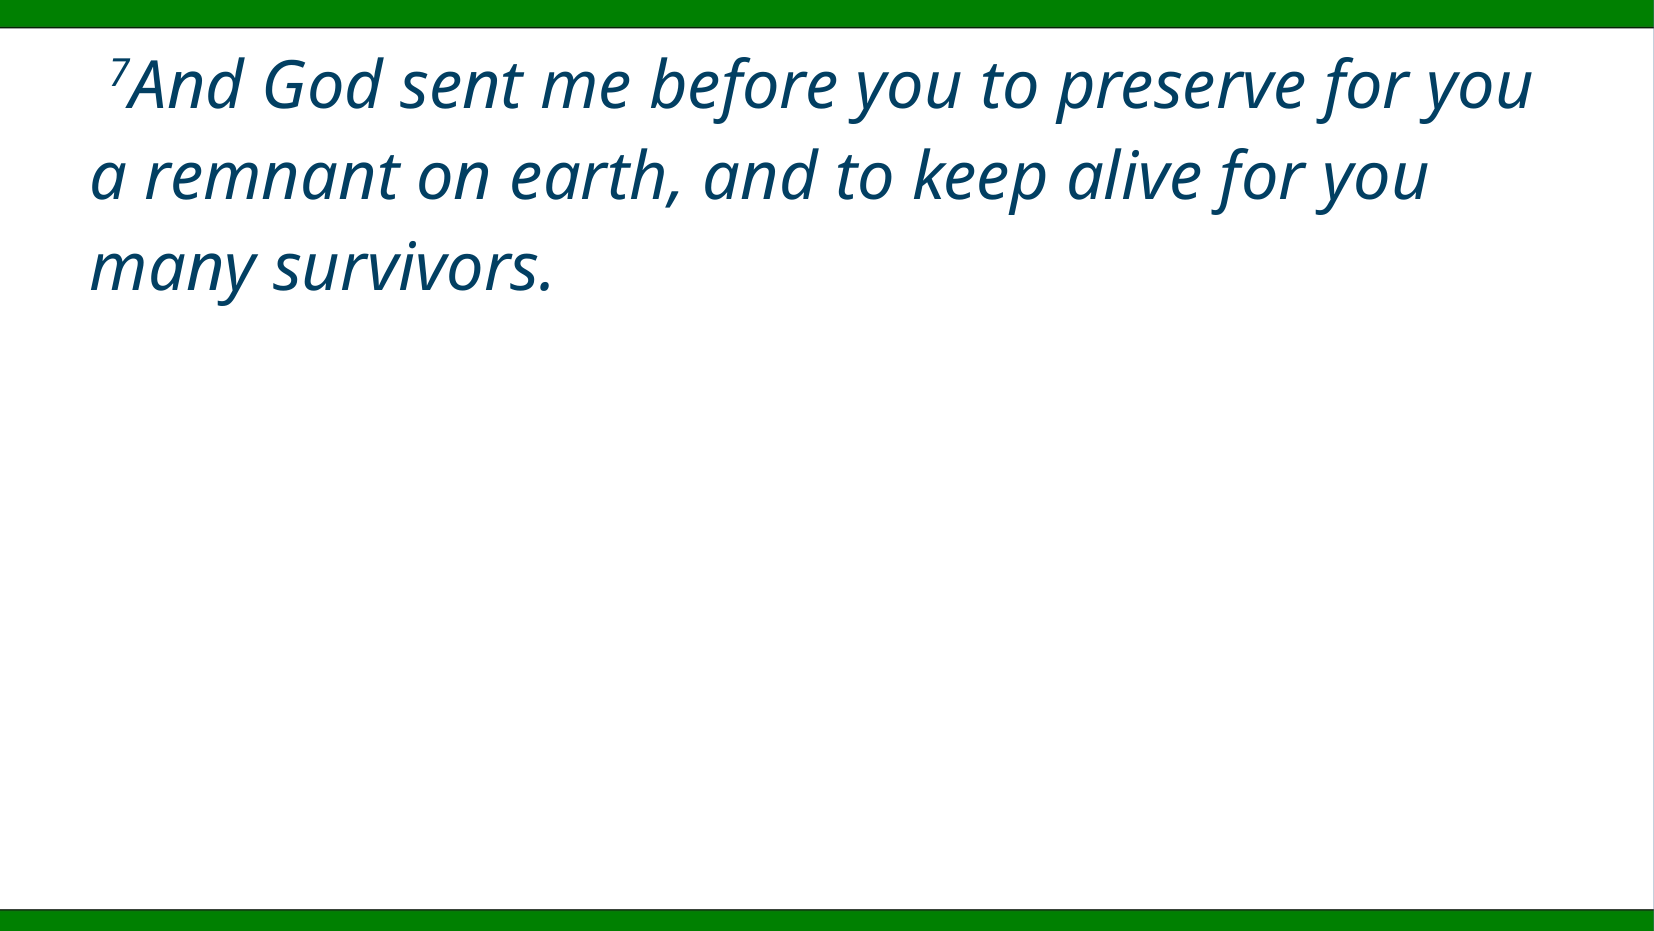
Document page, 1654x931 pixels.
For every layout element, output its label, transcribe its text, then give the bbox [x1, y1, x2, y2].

text_box 7And God sent me before you to preserve for you a remnant on earth, and to keep alive for you many survivors. [75, 30, 1561, 312]
picture [0, 0, 1654, 931]
